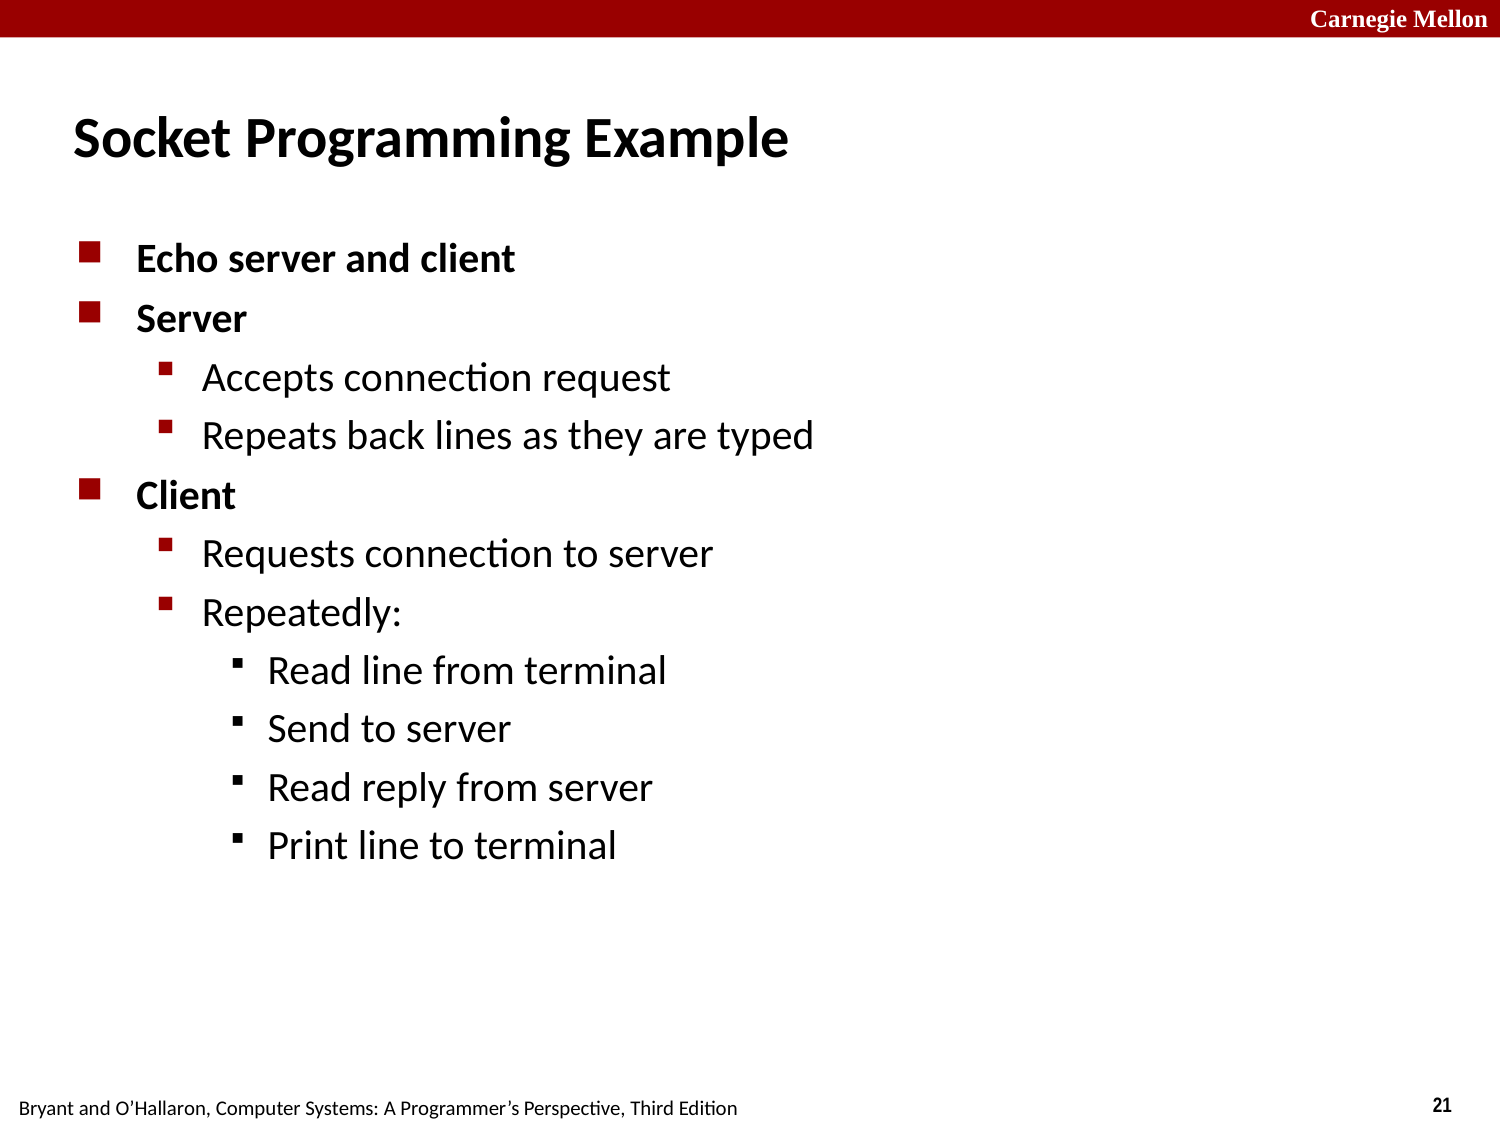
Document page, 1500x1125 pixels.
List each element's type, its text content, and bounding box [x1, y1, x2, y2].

title Socket Programming Example [58, 71, 1304, 197]
list Echo server and client Server Accepts connection request Repeats back lines as they are typed Client Requests connection to server Repeatedly: Read line from terminal Send to server Read reply from server Print line to terminal [65, 223, 1361, 1040]
